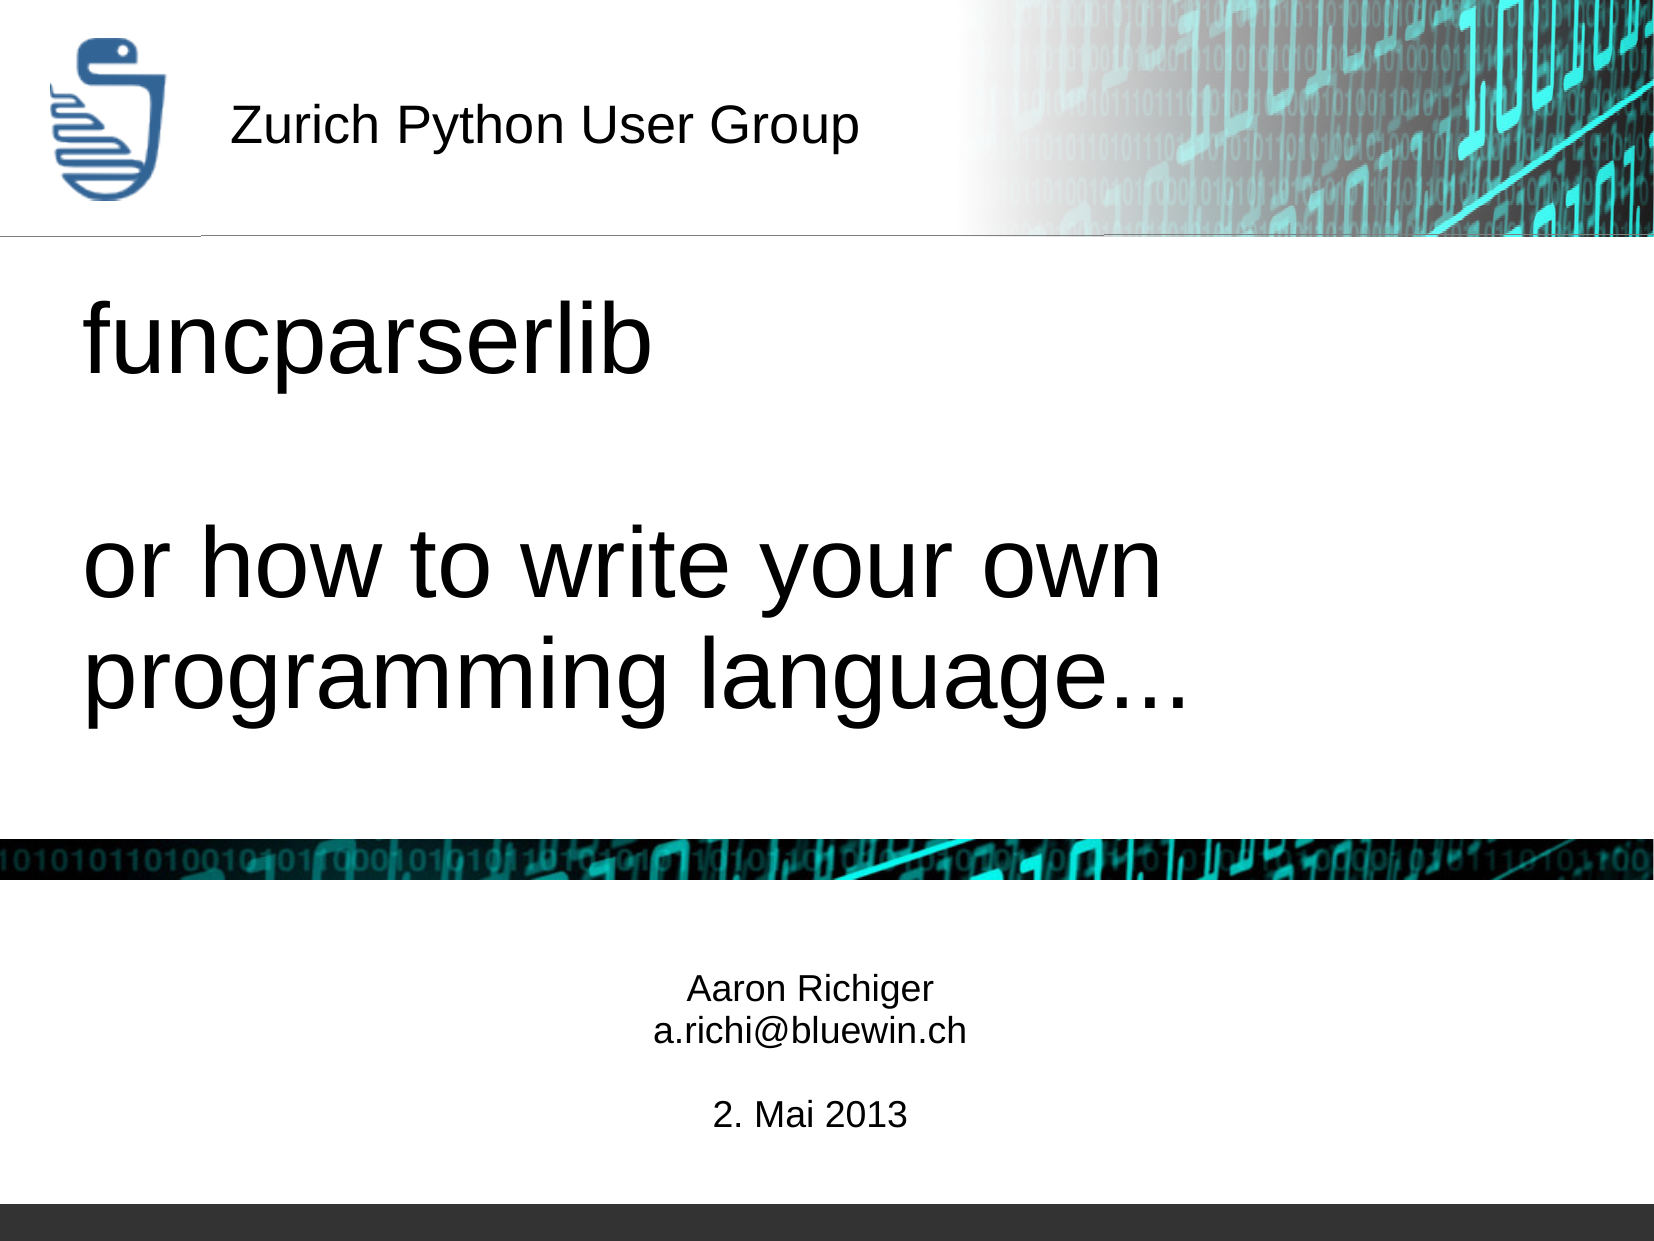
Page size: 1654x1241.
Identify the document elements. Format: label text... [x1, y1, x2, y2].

picture [50, 38, 219, 201]
picture [0, 839, 82, 880]
title Zurich Python User Group [219, 49, 1205, 201]
picture [1538, 839, 1654, 880]
subtitle funcparserlib or how to write your own programming language... Aaron Richiger a.richi@bluewin.ch 2. Mai 2013 [82, 279, 1538, 1182]
picture [956, 0, 1654, 237]
